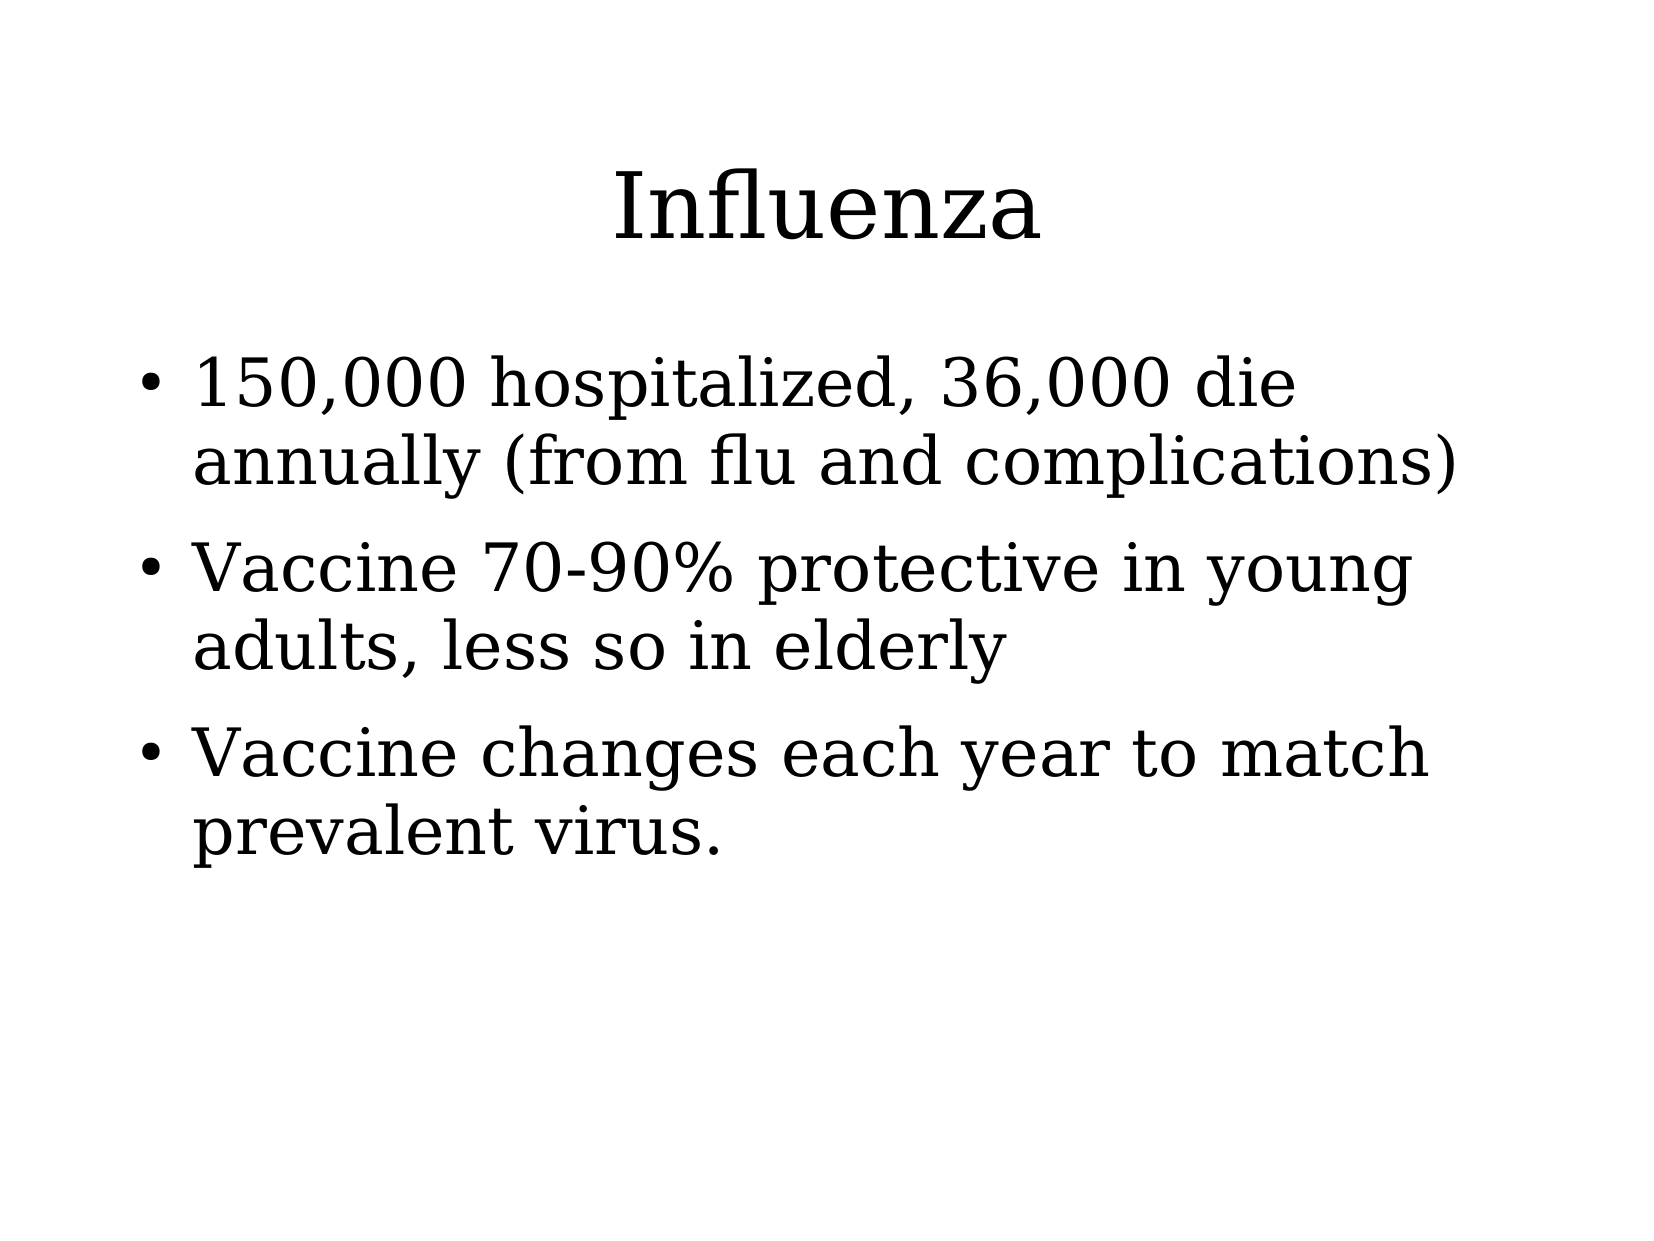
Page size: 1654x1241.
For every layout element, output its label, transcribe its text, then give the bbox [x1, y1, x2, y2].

list 150,000 hospitalized, 36,000 die annually (from flu and complications) Vaccine 70-90% protective in young adults, less so in elderly Vaccine changes each year to match prevalent virus. [121, 344, 1534, 1127]
title Influenza [121, 102, 1534, 311]
